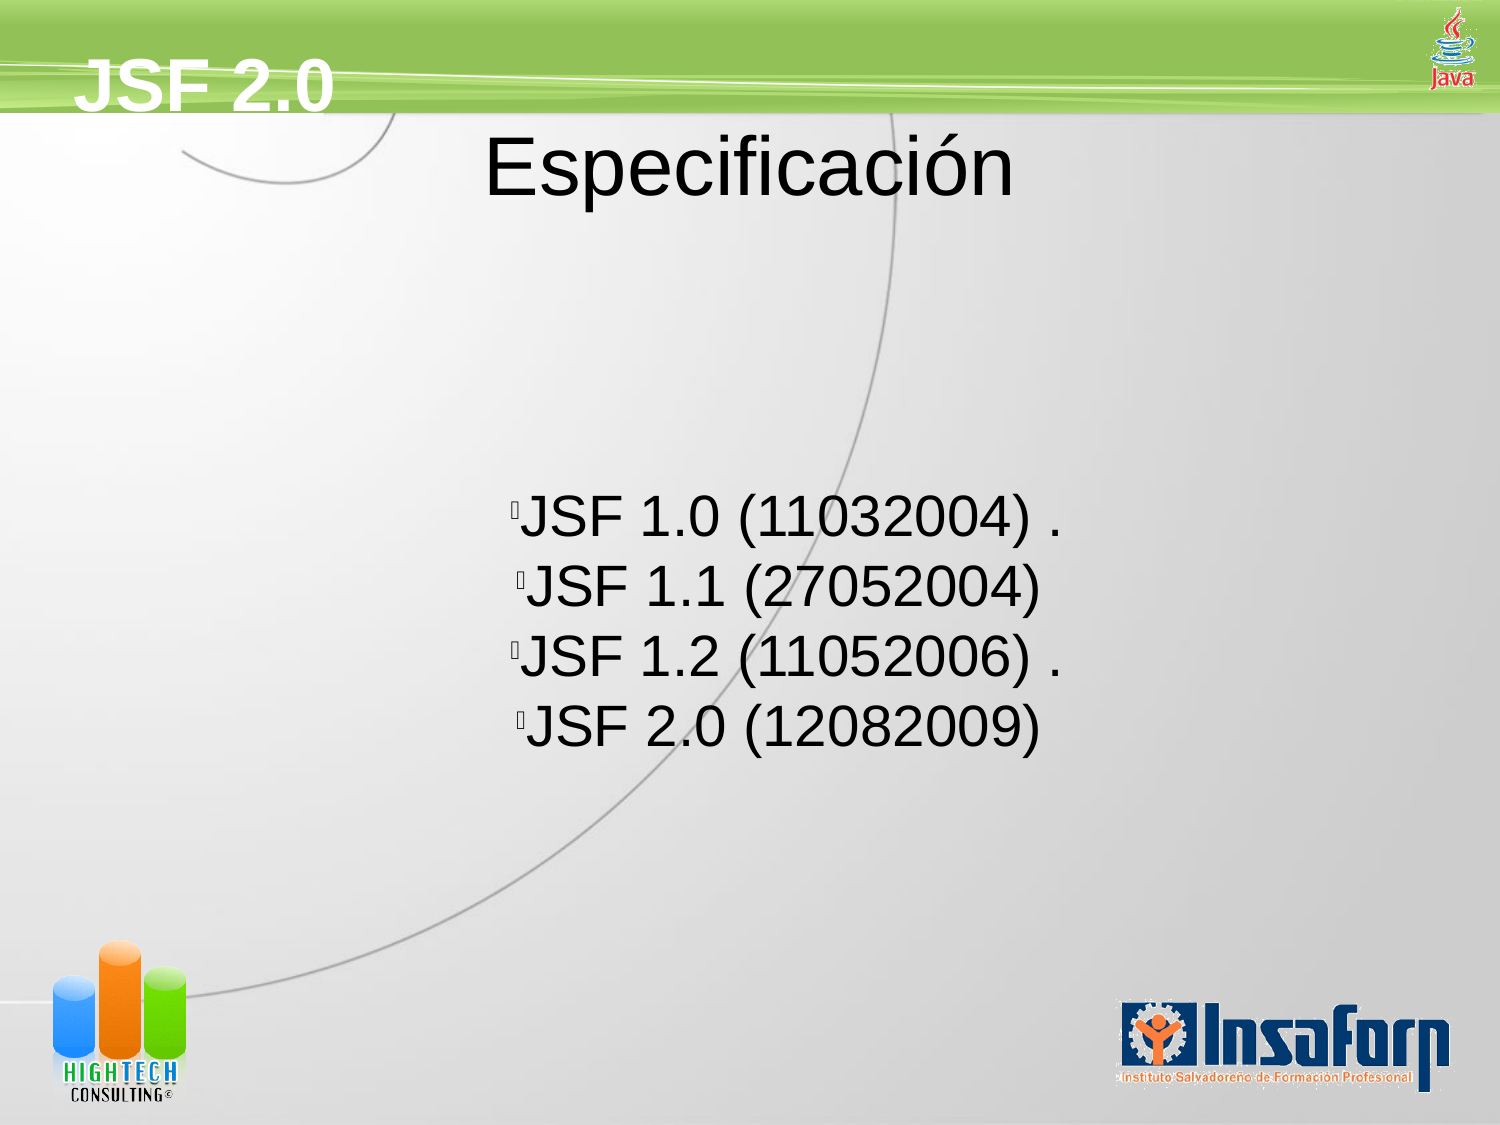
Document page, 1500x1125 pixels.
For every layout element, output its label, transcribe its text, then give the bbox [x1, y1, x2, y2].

picture [0, 0, 1500, 1125]
text_box JSF 2.0 [58, 29, 473, 129]
text_box JSF 1.0 (11­03­2004) . JSF 1.1 (27­05­2004) JSF 1.2 (11­05­2006) . JSF 2.0 (12­08­2009) [128, 295, 1447, 1012]
text_box Especificación [75, 68, 1425, 257]
